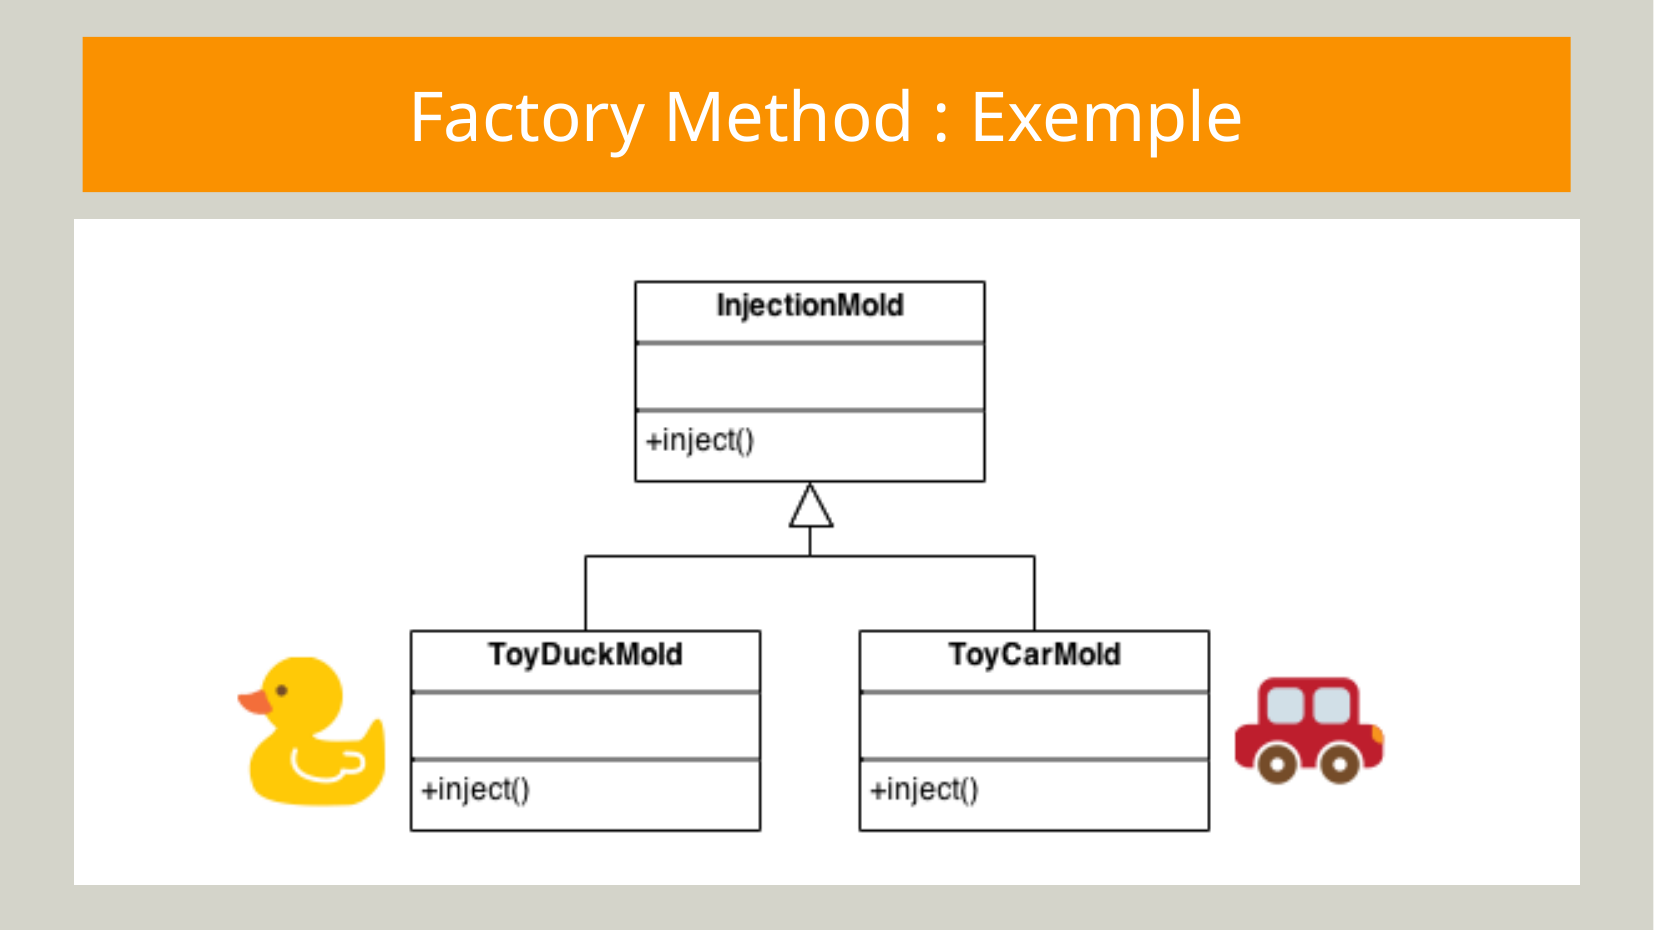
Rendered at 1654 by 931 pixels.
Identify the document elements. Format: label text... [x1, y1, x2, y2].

title Factory Method : Exemple [82, 36, 1571, 193]
picture [74, 219, 1580, 886]
